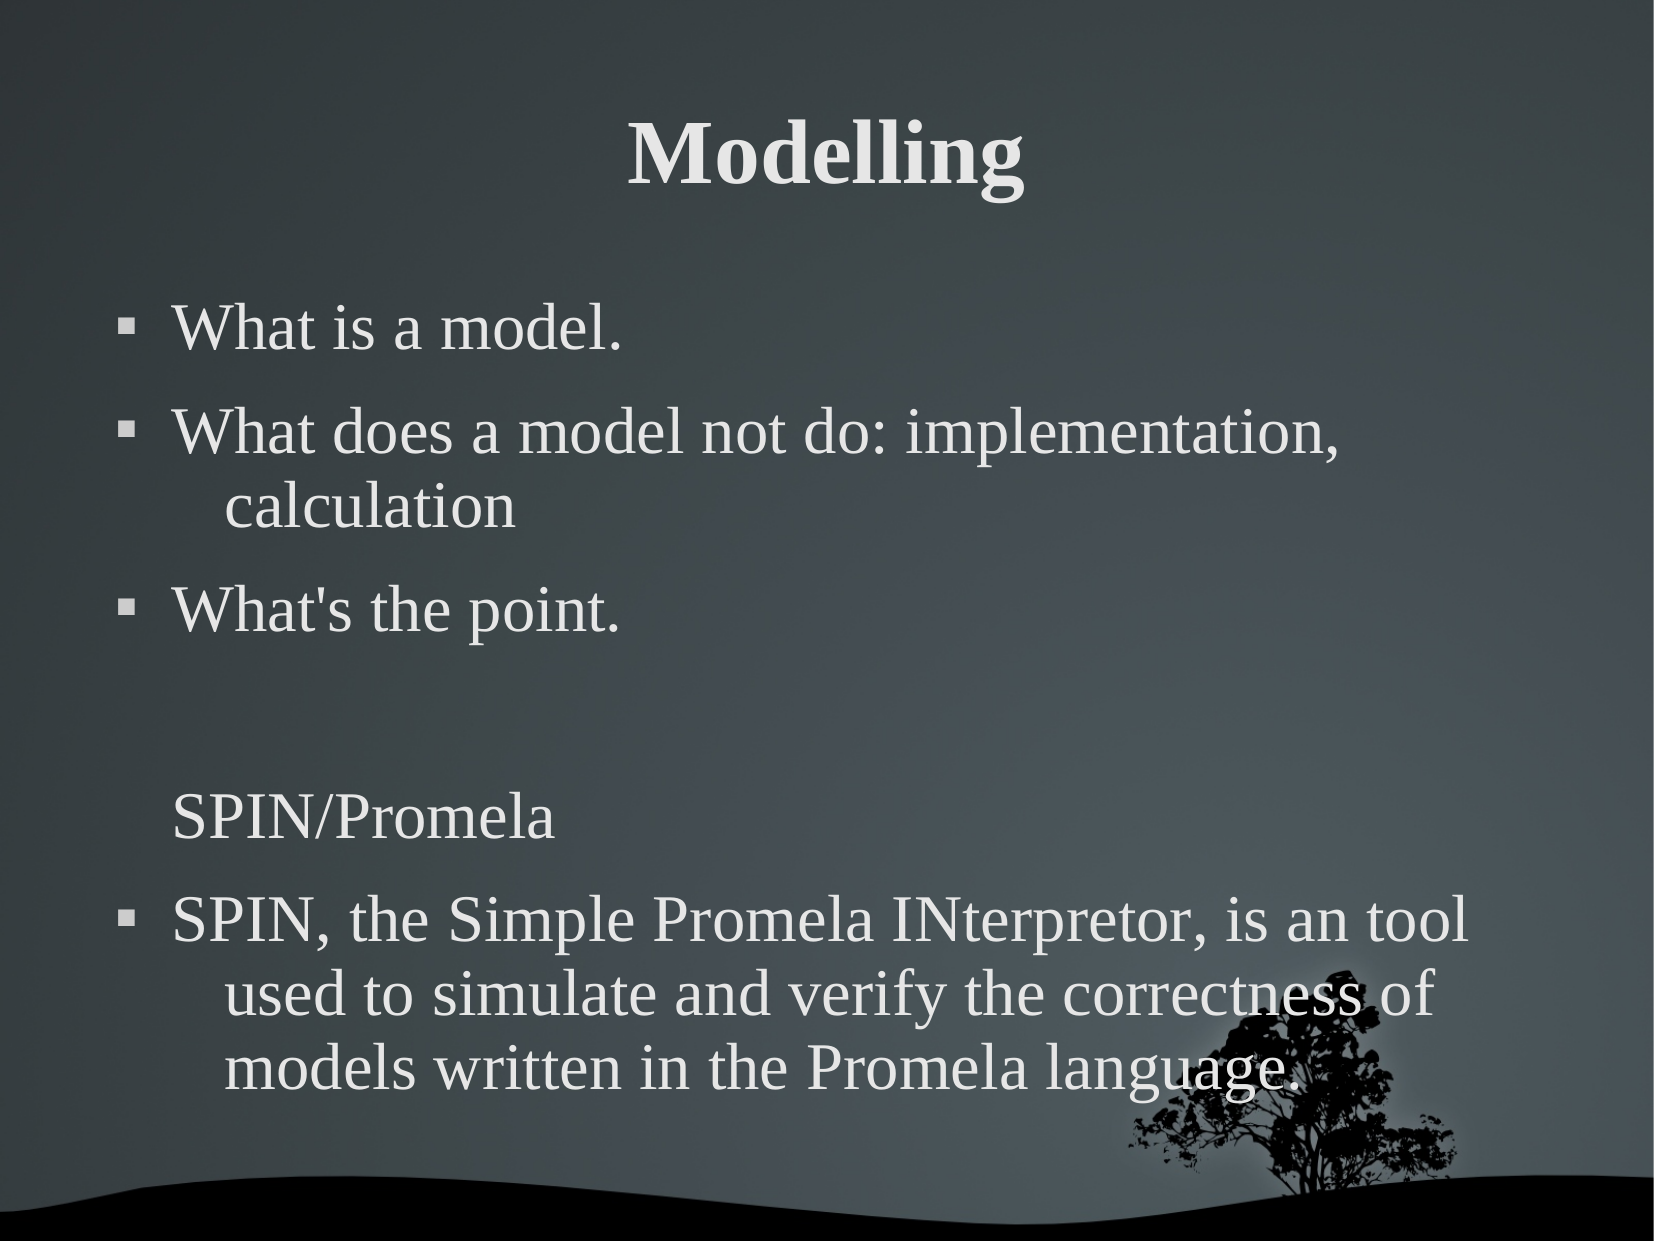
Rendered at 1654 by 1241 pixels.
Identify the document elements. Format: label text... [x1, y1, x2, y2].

picture [0, 0, 1654, 1241]
list What is a model. What does a model not do: implementation, calculation What's the point. SPIN/Promela SPIN, the Simple Promela INterpretor, is an tool used to simulate and verify the correctness of models written in the Promela language. [82, 290, 1571, 1165]
title Modelling [82, 49, 1571, 257]
